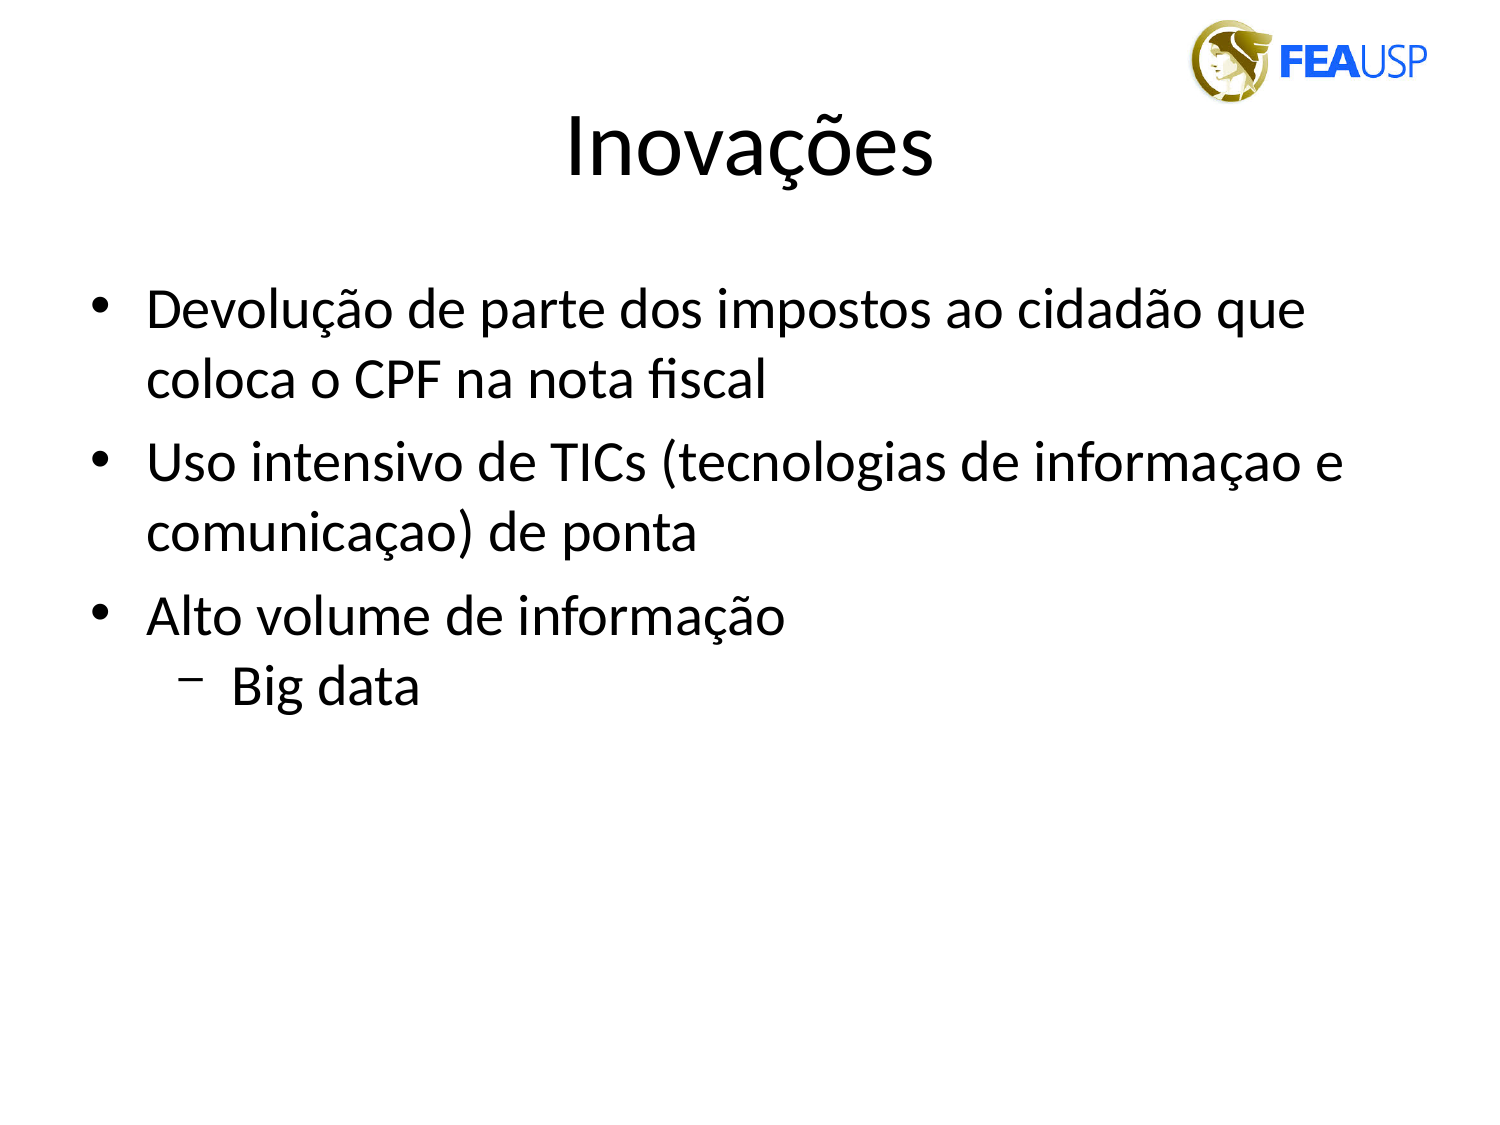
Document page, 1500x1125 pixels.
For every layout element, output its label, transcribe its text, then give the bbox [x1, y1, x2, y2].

title Inovações [75, 45, 1425, 233]
picture [1187, 19, 1427, 105]
list Devolução de parte dos impostos ao cidadão que coloca o CPF na nota fiscal Uso intensivo de TICs (tecnologias de informaçao e comunicaçao) de ponta Alto volume de informação Big data [75, 262, 1425, 1005]
